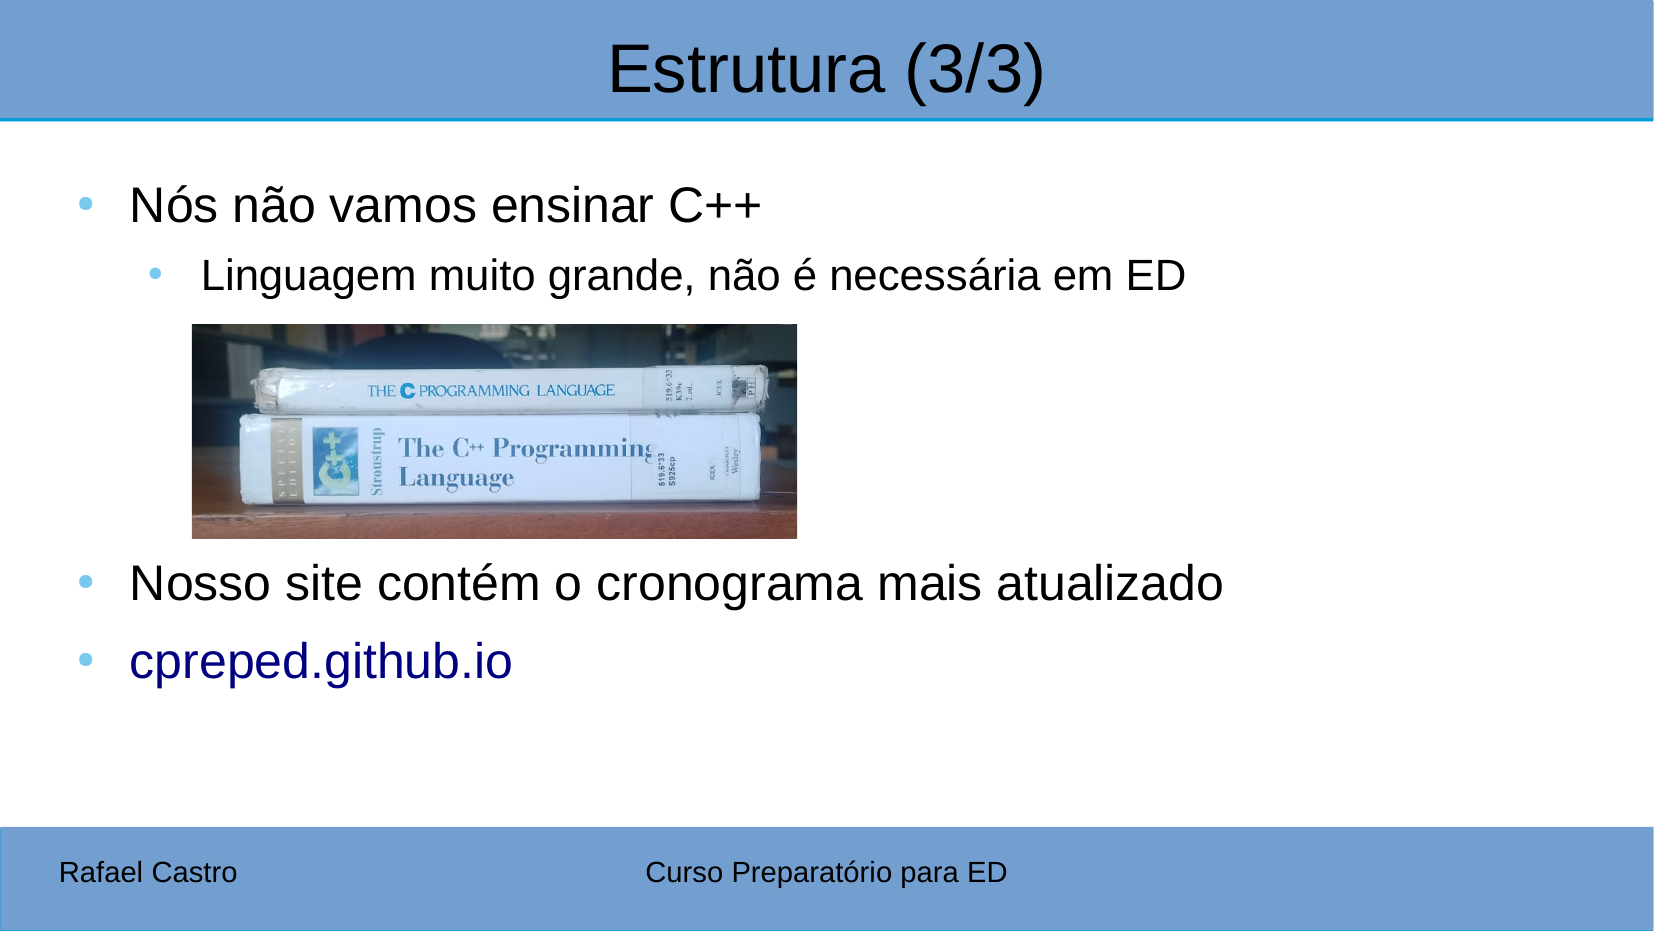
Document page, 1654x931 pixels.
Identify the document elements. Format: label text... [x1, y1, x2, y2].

list Nós não vamos ensinar C++ Linguagem muito grande, não é necessária em ED Nosso site contém o cronograma mais atualizado cpreped.github.io [59, 177, 1595, 768]
title Estrutura (3/3) [59, 29, 1595, 108]
picture [191, 324, 798, 539]
